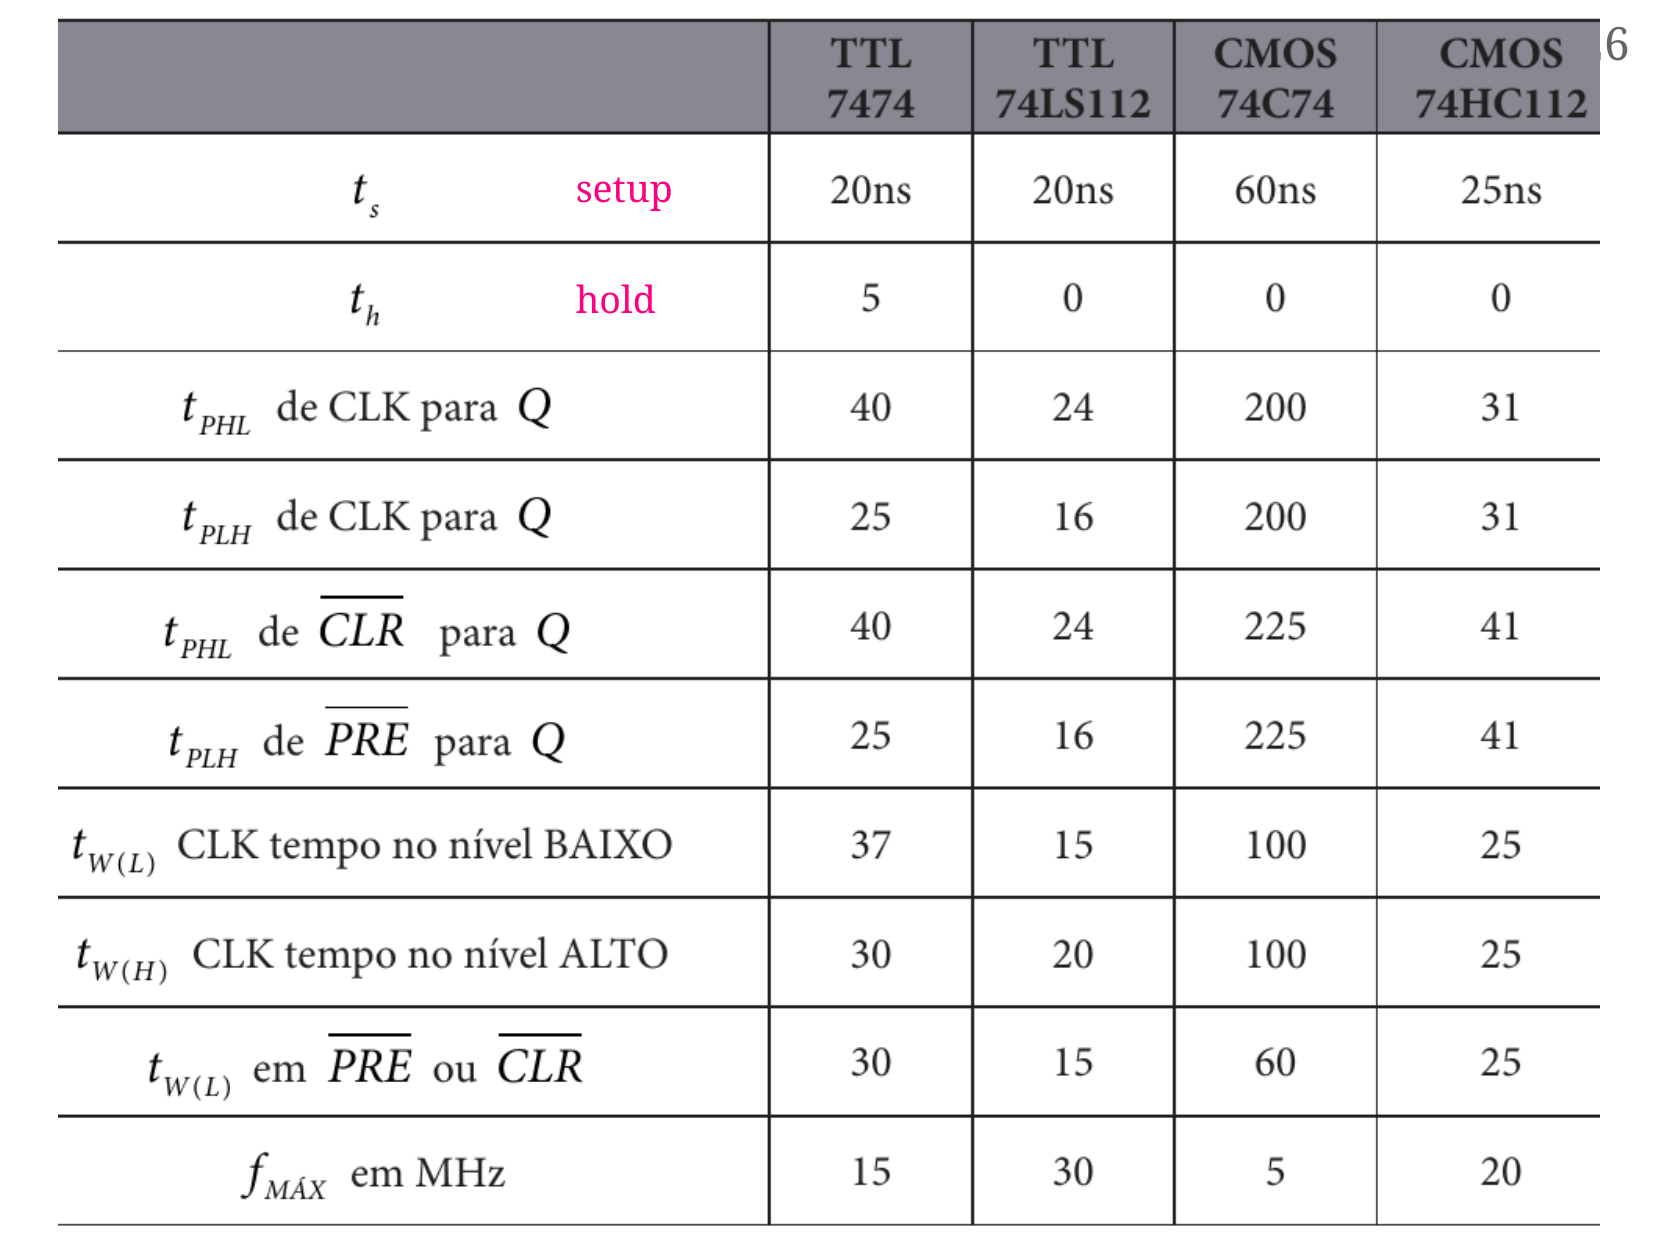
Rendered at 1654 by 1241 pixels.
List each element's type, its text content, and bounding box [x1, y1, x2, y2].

text_box hold [561, 265, 671, 332]
text_box setup [561, 155, 688, 222]
picture [58, 16, 1600, 1229]
